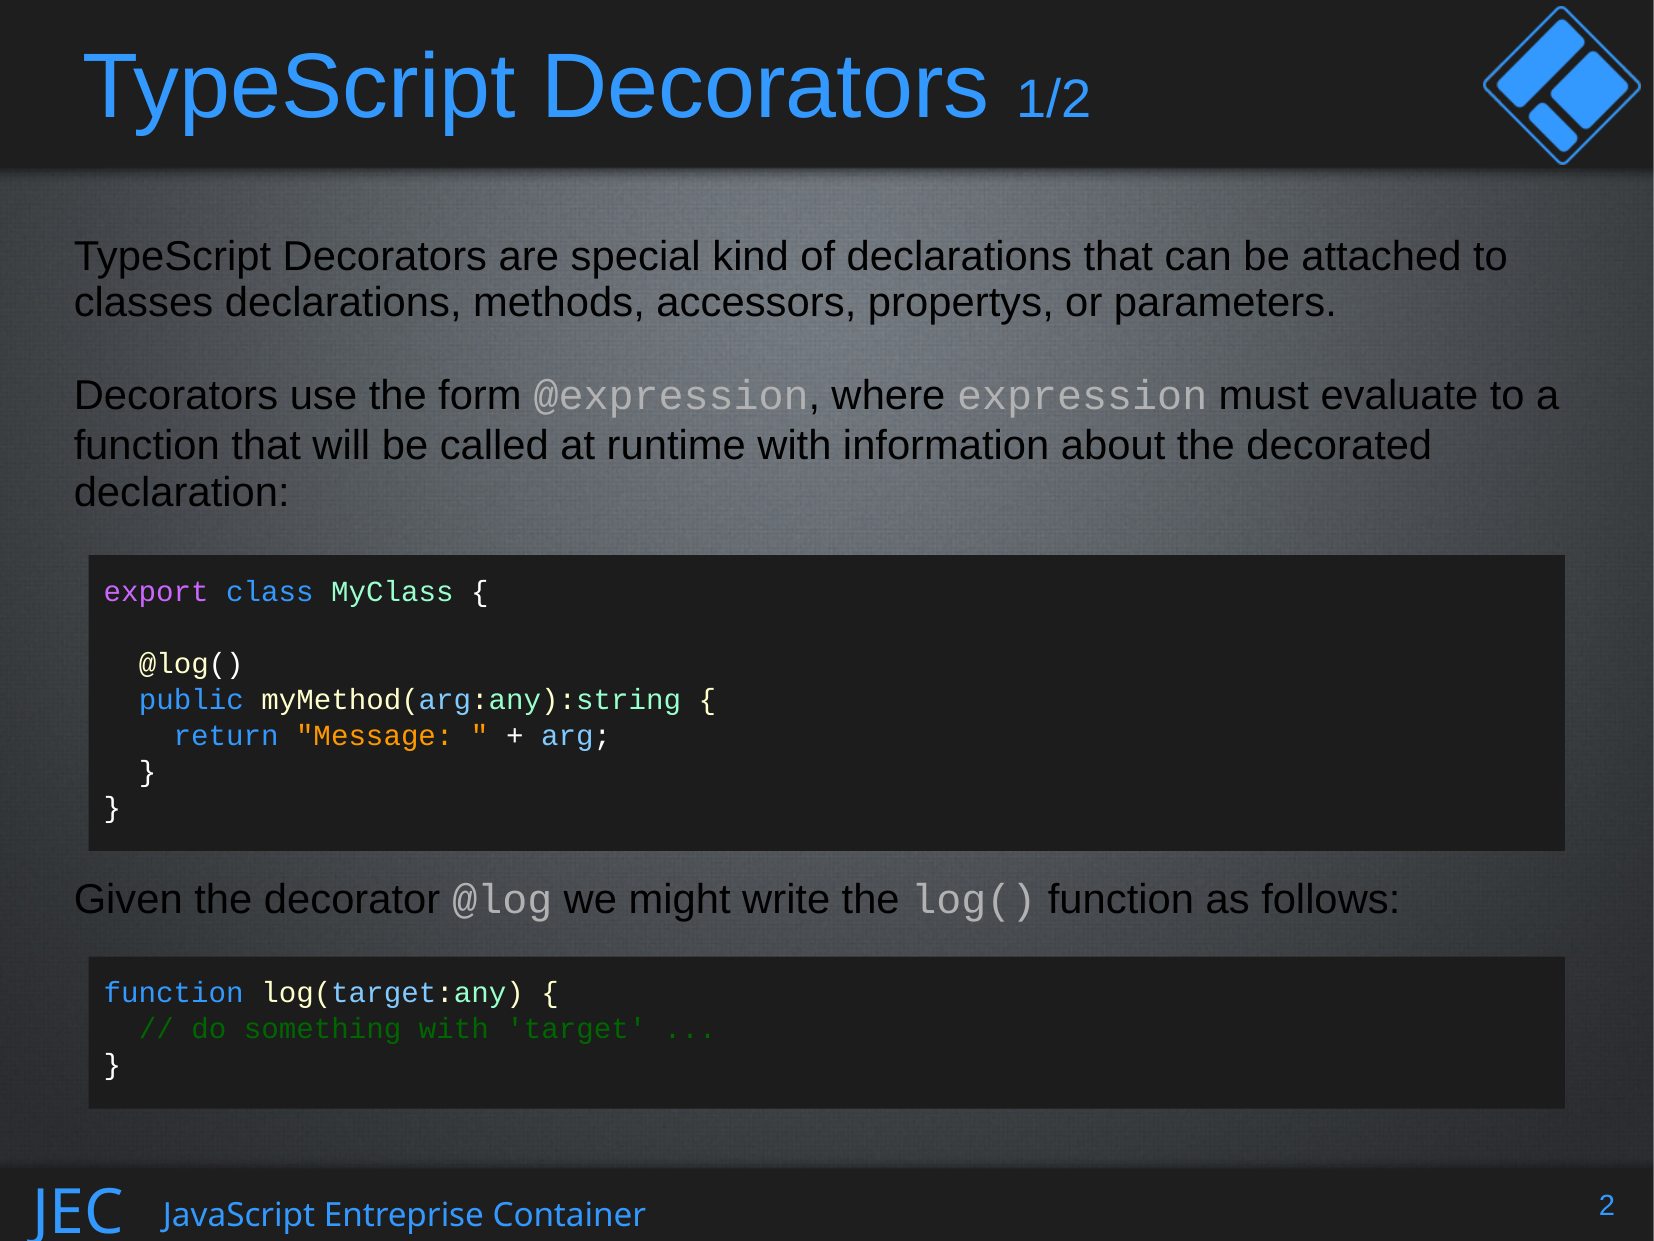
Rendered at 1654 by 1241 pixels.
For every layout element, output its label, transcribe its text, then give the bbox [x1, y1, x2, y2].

text_box TypeScript Decorators are special kind of declarations that can be attached to classes declarations, methods, accessors, propertys, or parameters. Decorators use the form @expression, where expression must evaluate to a function that will be called at runtime with information about the decorated declaration: [59, 225, 1595, 523]
text_box 2 [744, 1181, 1630, 1229]
title TypeScript Decorators 1/2 [82, 23, 1441, 147]
text_box Given the decorator @log we might write the log() function as follows: [59, 868, 1595, 934]
picture [0, 0, 1654, 1241]
text_box JavaScript Entreprise Container [148, 1183, 651, 1241]
text_box function log(target:any) { // do something with 'target' ... } [88, 956, 1565, 1102]
text_box JEC [17, 1159, 149, 1241]
text_box export class MyClass { @log() public myMethod(arg:any):string { return "Message: " + arg; } } [88, 555, 1565, 837]
